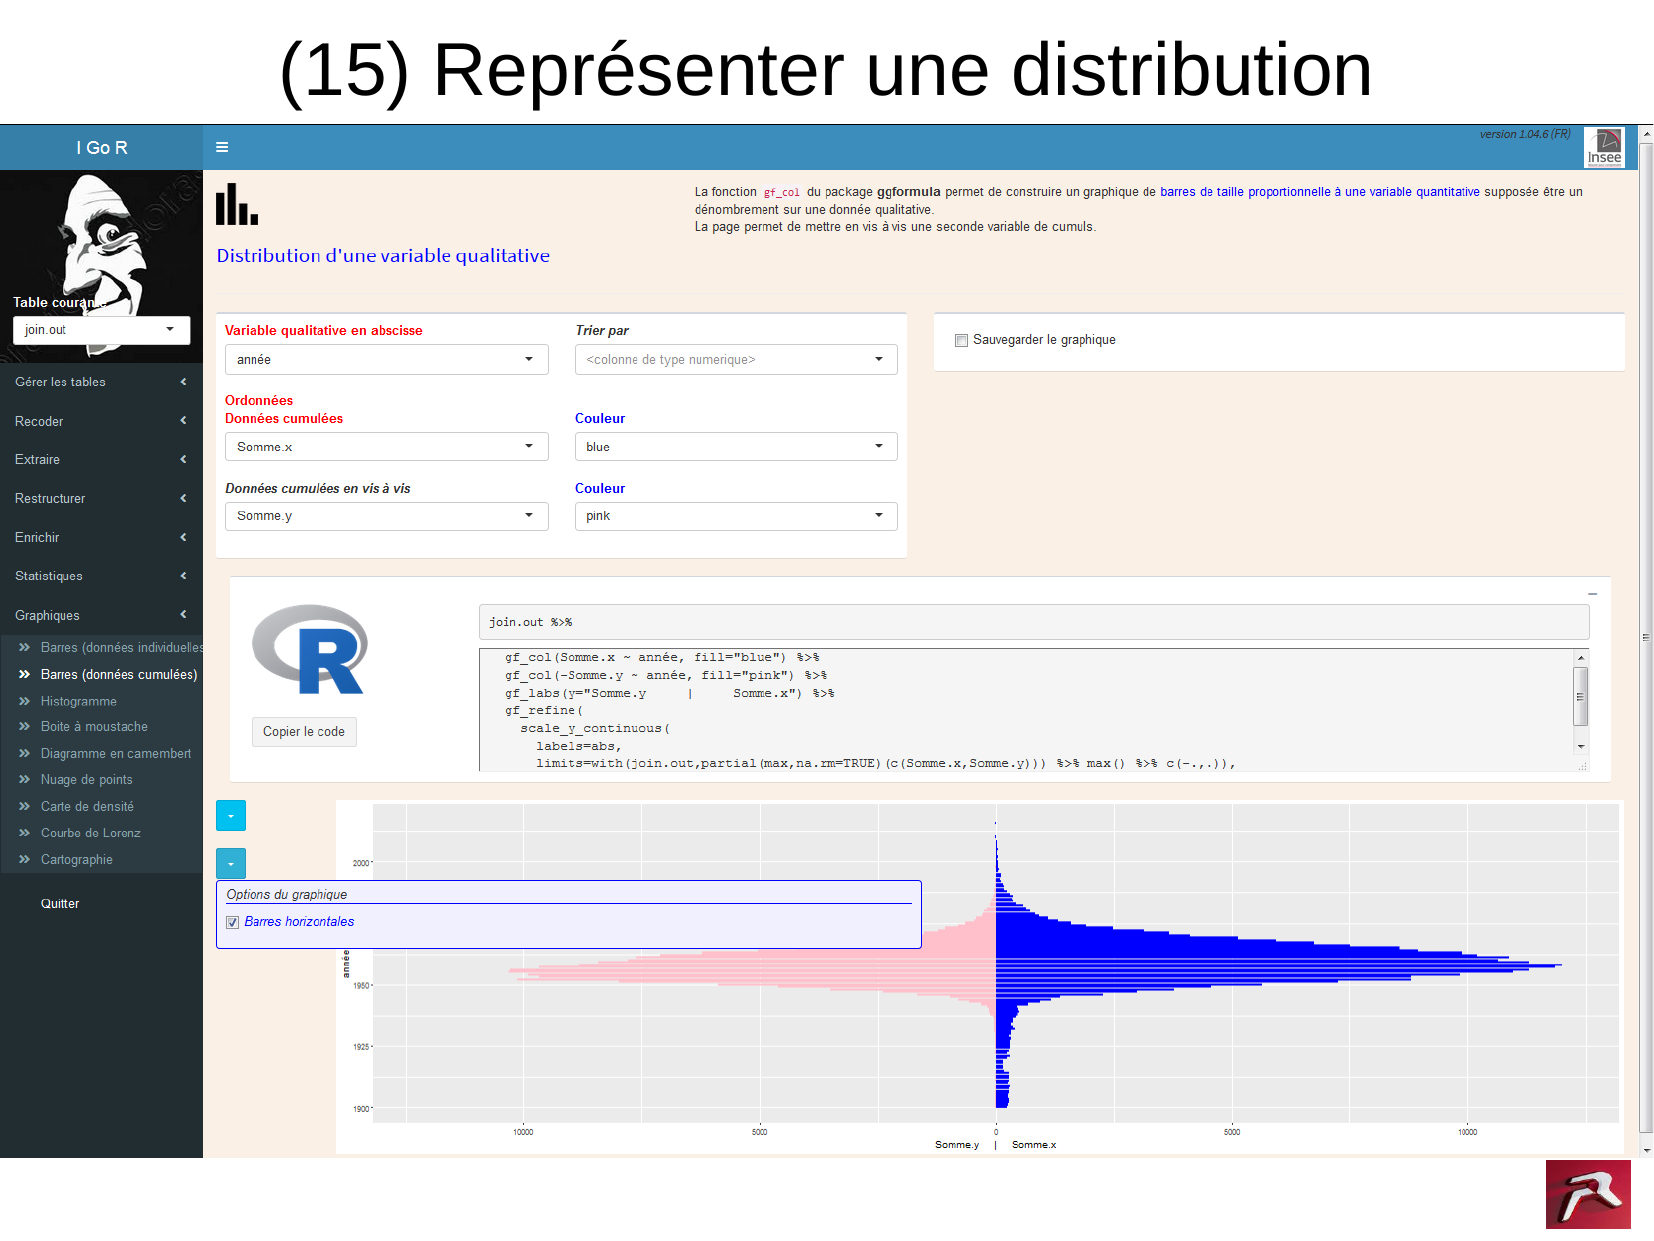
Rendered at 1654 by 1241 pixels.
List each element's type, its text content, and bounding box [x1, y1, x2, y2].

picture [1546, 1160, 1631, 1229]
title (15) Représenter une distribution [82, 27, 1571, 112]
picture [0, 124, 1654, 1158]
